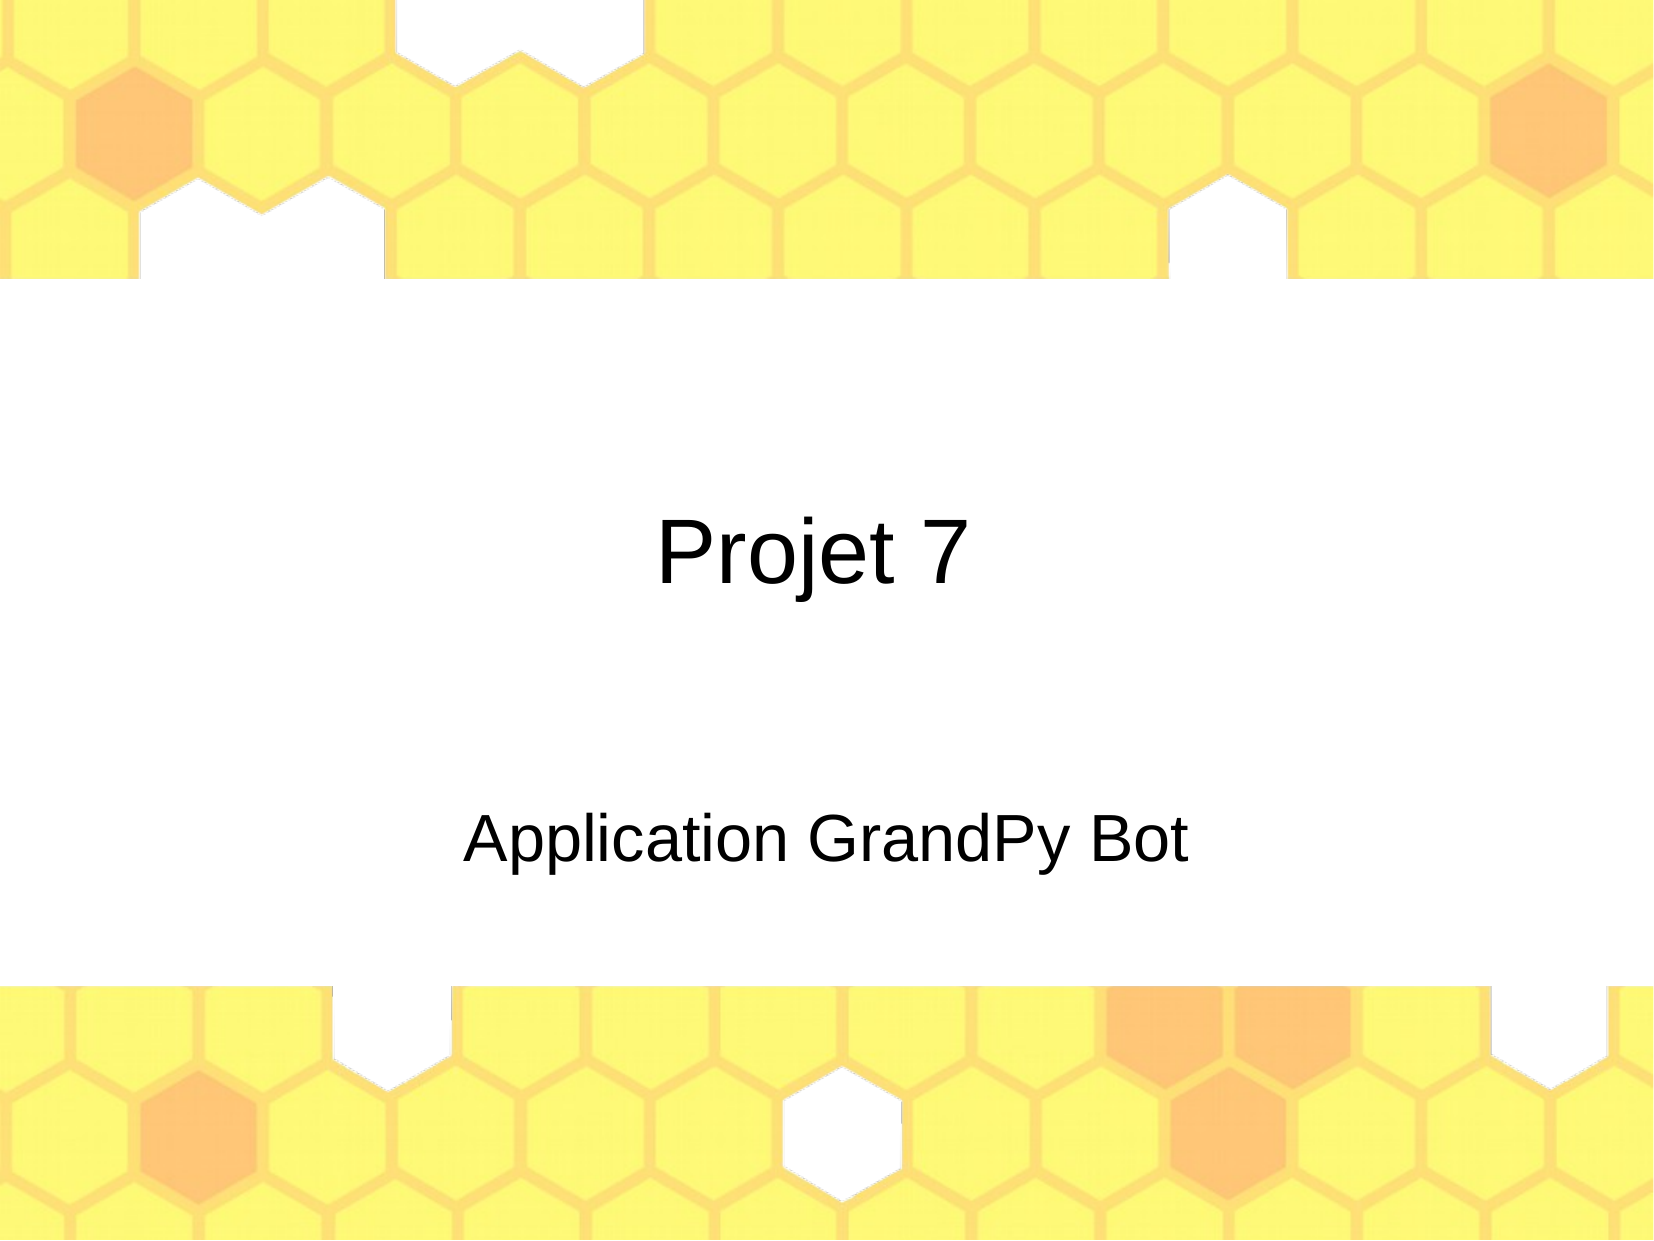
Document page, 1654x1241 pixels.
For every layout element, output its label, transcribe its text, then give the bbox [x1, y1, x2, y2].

title Projet 7 [82, 418, 1571, 686]
subtitle Application GrandPy Bot [82, 744, 1571, 934]
picture [0, 986, 1654, 1240]
picture [0, 0, 1654, 279]
